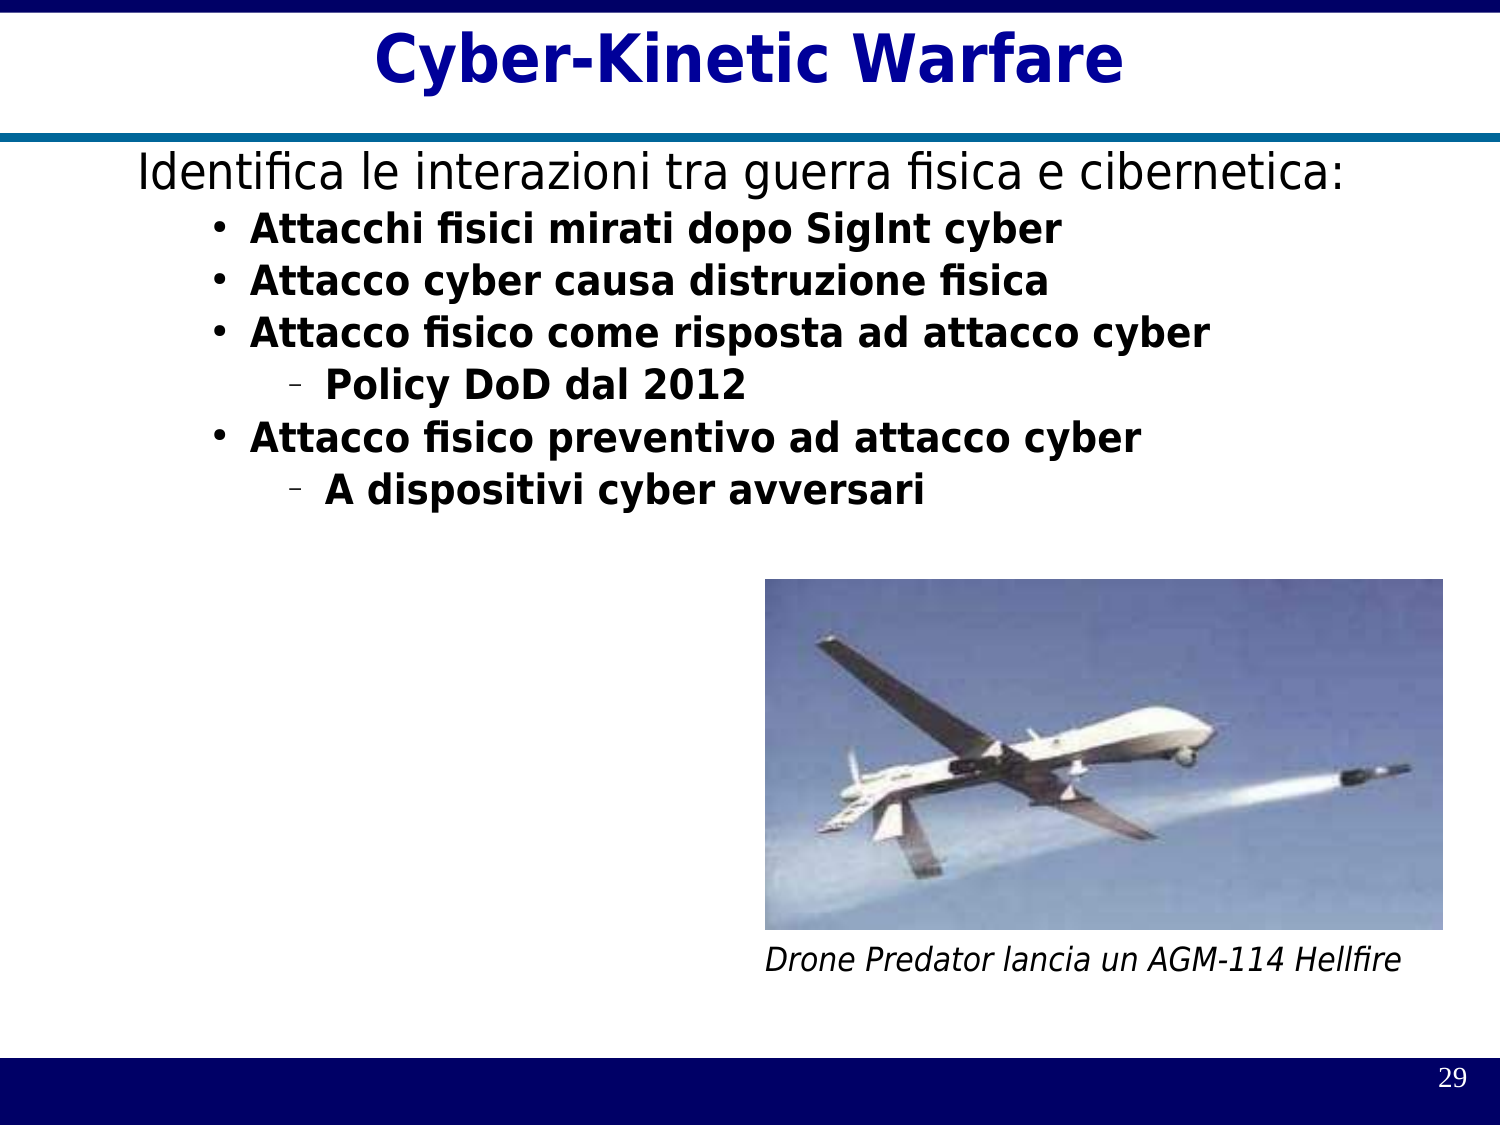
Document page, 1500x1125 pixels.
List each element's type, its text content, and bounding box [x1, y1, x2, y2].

picture [765, 579, 1443, 930]
title Cyber-Kinetic Warfare [62, 0, 1438, 126]
list Identifica le interazioni tra guerra fisica e cibernetica: Attacchi fisici mirati dopo SigInt cyber Attacco cyber causa distruzione fisica Attacco fisico come risposta ad attacco cyber Policy DoD dal 2012 Attacco fisico preventivo ad attacco cyber A dispositivi cyber avversari [62, 149, 1438, 803]
text_box Drone Predator lancia un AGM-114 Hellfire [765, 945, 1500, 1009]
